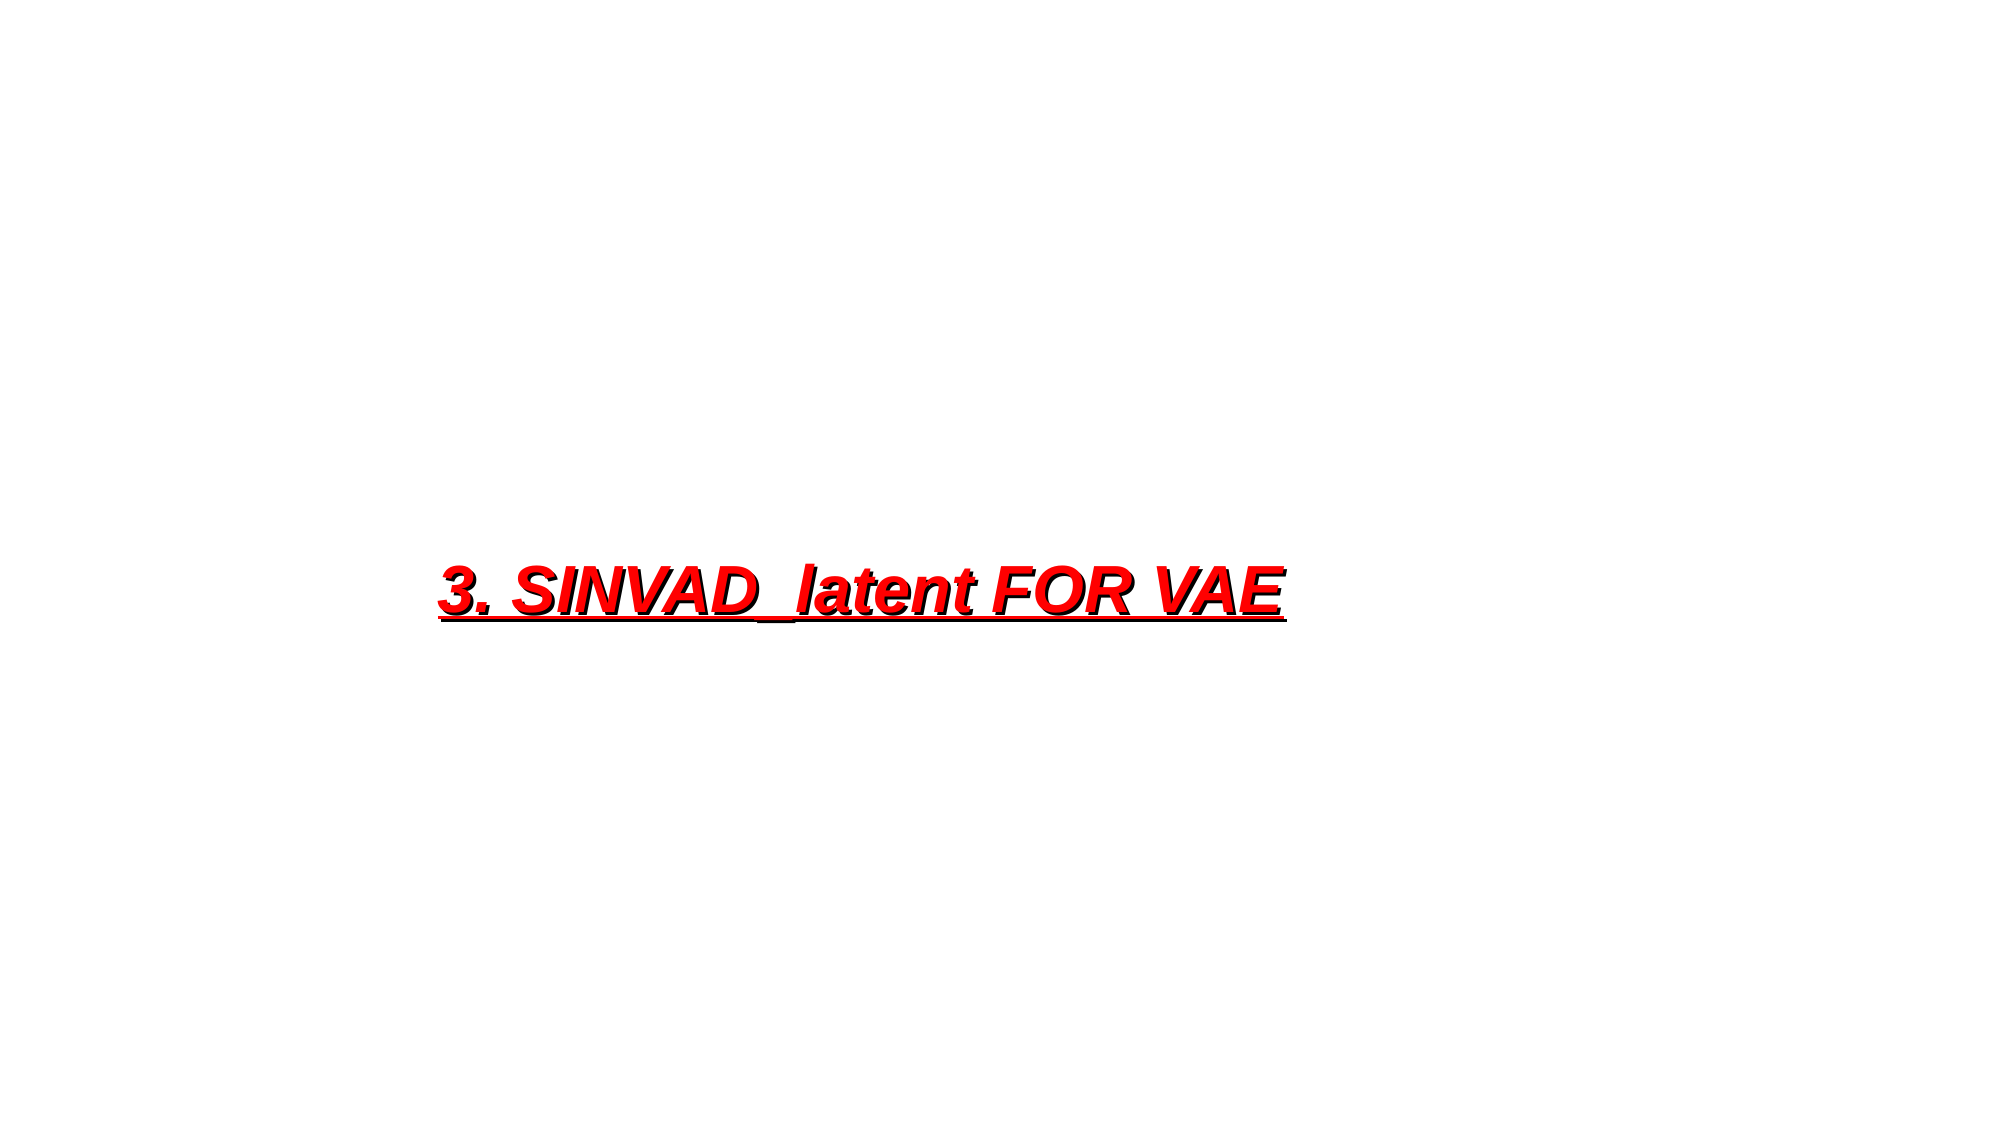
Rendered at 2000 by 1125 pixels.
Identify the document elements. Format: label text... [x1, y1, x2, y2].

text_box 3. SINVAD_latent FOR VAE [423, 544, 1588, 653]
